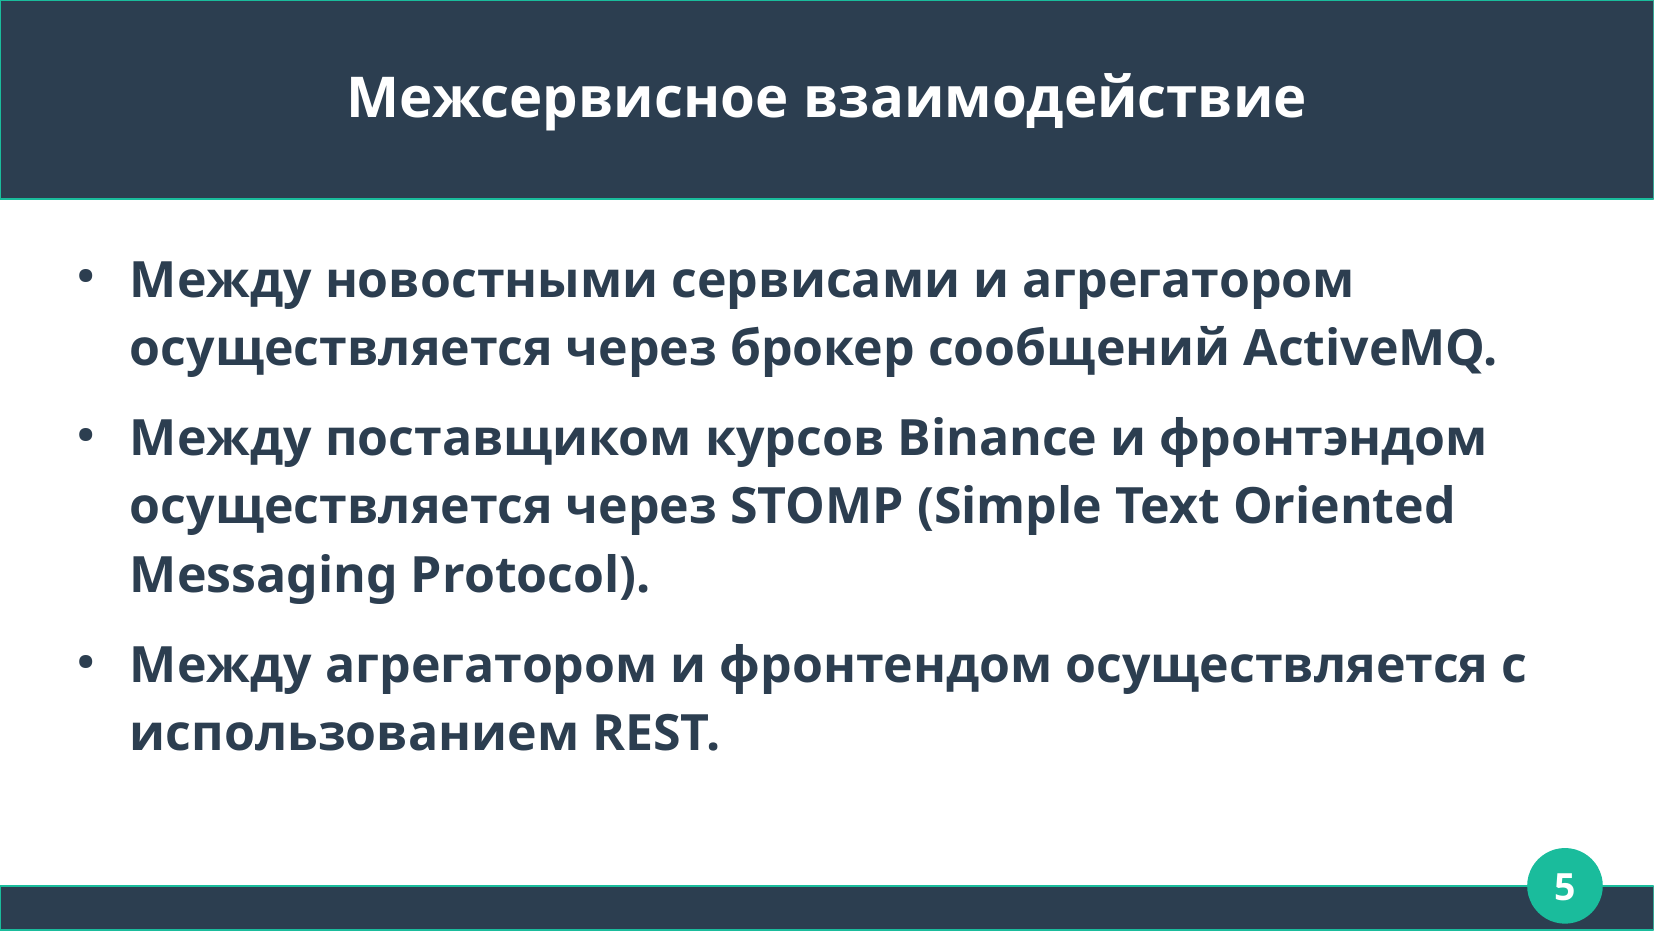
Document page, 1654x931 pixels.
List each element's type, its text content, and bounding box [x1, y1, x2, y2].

list Между новостными сервисами и агрегатором осуществляется через брокер сообщений ActiveMQ. Между поставщиком курсов Binance и фронтэндом осуществляется через STOMP (Simple Text Oriented Messaging Protocol). Между агрегатором и фронтендом осуществляется с использованием REST. [59, 243, 1595, 864]
title Межсервисное взаимодействие [59, 37, 1595, 155]
